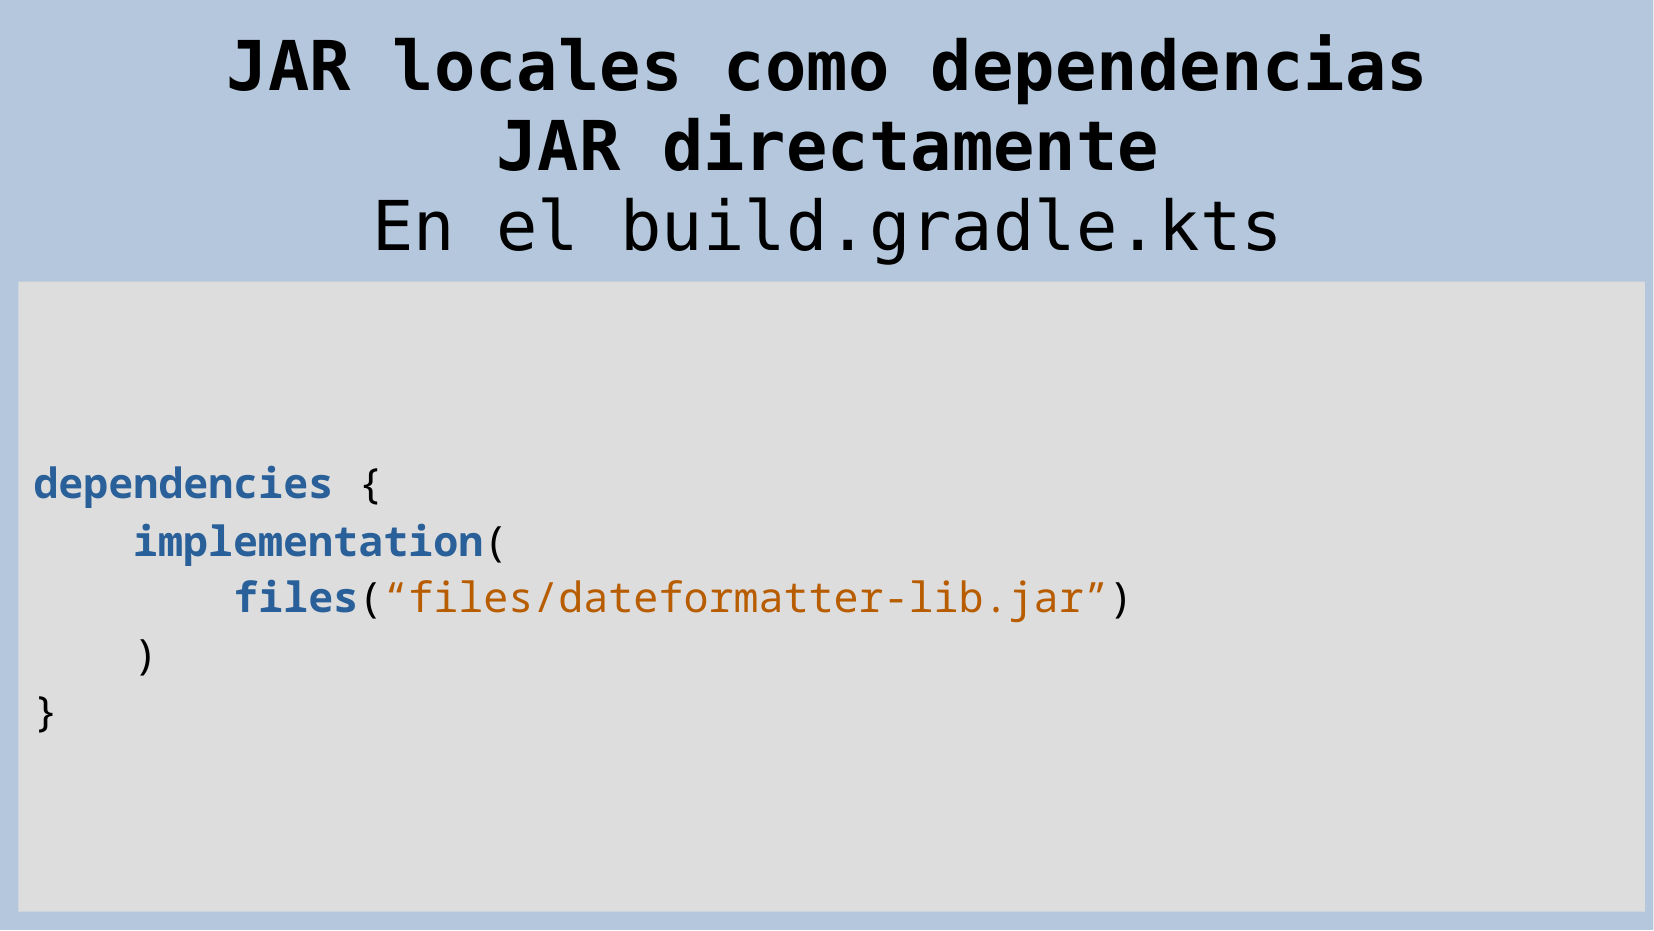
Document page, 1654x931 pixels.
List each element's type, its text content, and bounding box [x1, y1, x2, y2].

title JAR locales como dependencias JAR directamente En el build.gradle.kts [84, 26, 1573, 267]
text_box dependencies { implementation( files(“files/dateformatter-lib.jar”) ) } [18, 281, 1645, 912]
